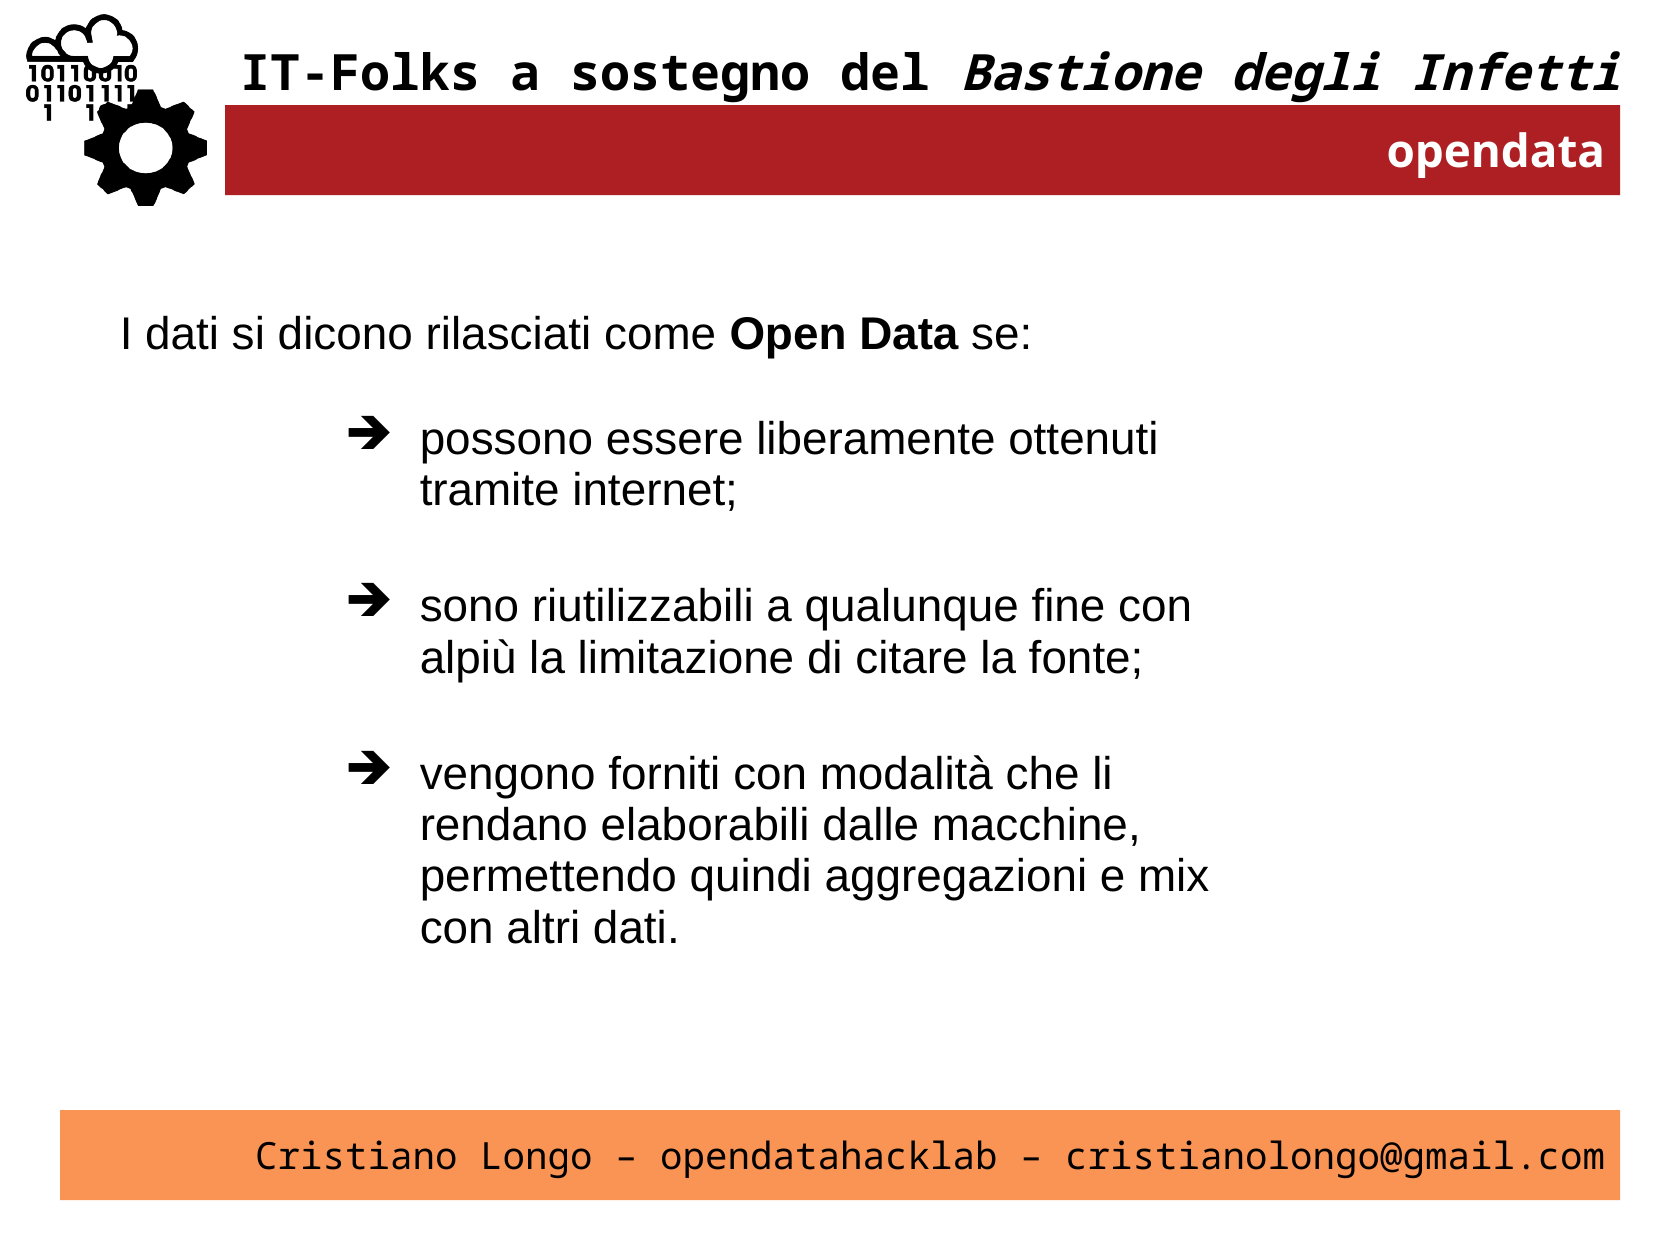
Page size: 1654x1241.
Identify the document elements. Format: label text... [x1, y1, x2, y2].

text_box opendata [225, 105, 1621, 196]
text_box Cristiano Longo – opendatahacklab – cristianolongo@gmail.com [60, 1110, 1621, 1201]
text_box IT-Folks a sostegno del Bastione degli Infetti [206, 30, 1636, 212]
text_box I dati si dicono rilasciati come Open Data se: [105, 300, 1561, 367]
text_box possono essere liberamente ottenuti tramite internet; sono riutilizzabili a qualunque fine con alpiù la limitazione di citare la fonte; vengono forniti con modalità che li rendano elaborabili dalle macchine, permettendo quindi aggregazioni e mix con altri dati. [330, 405, 1261, 974]
picture [26, 14, 207, 206]
